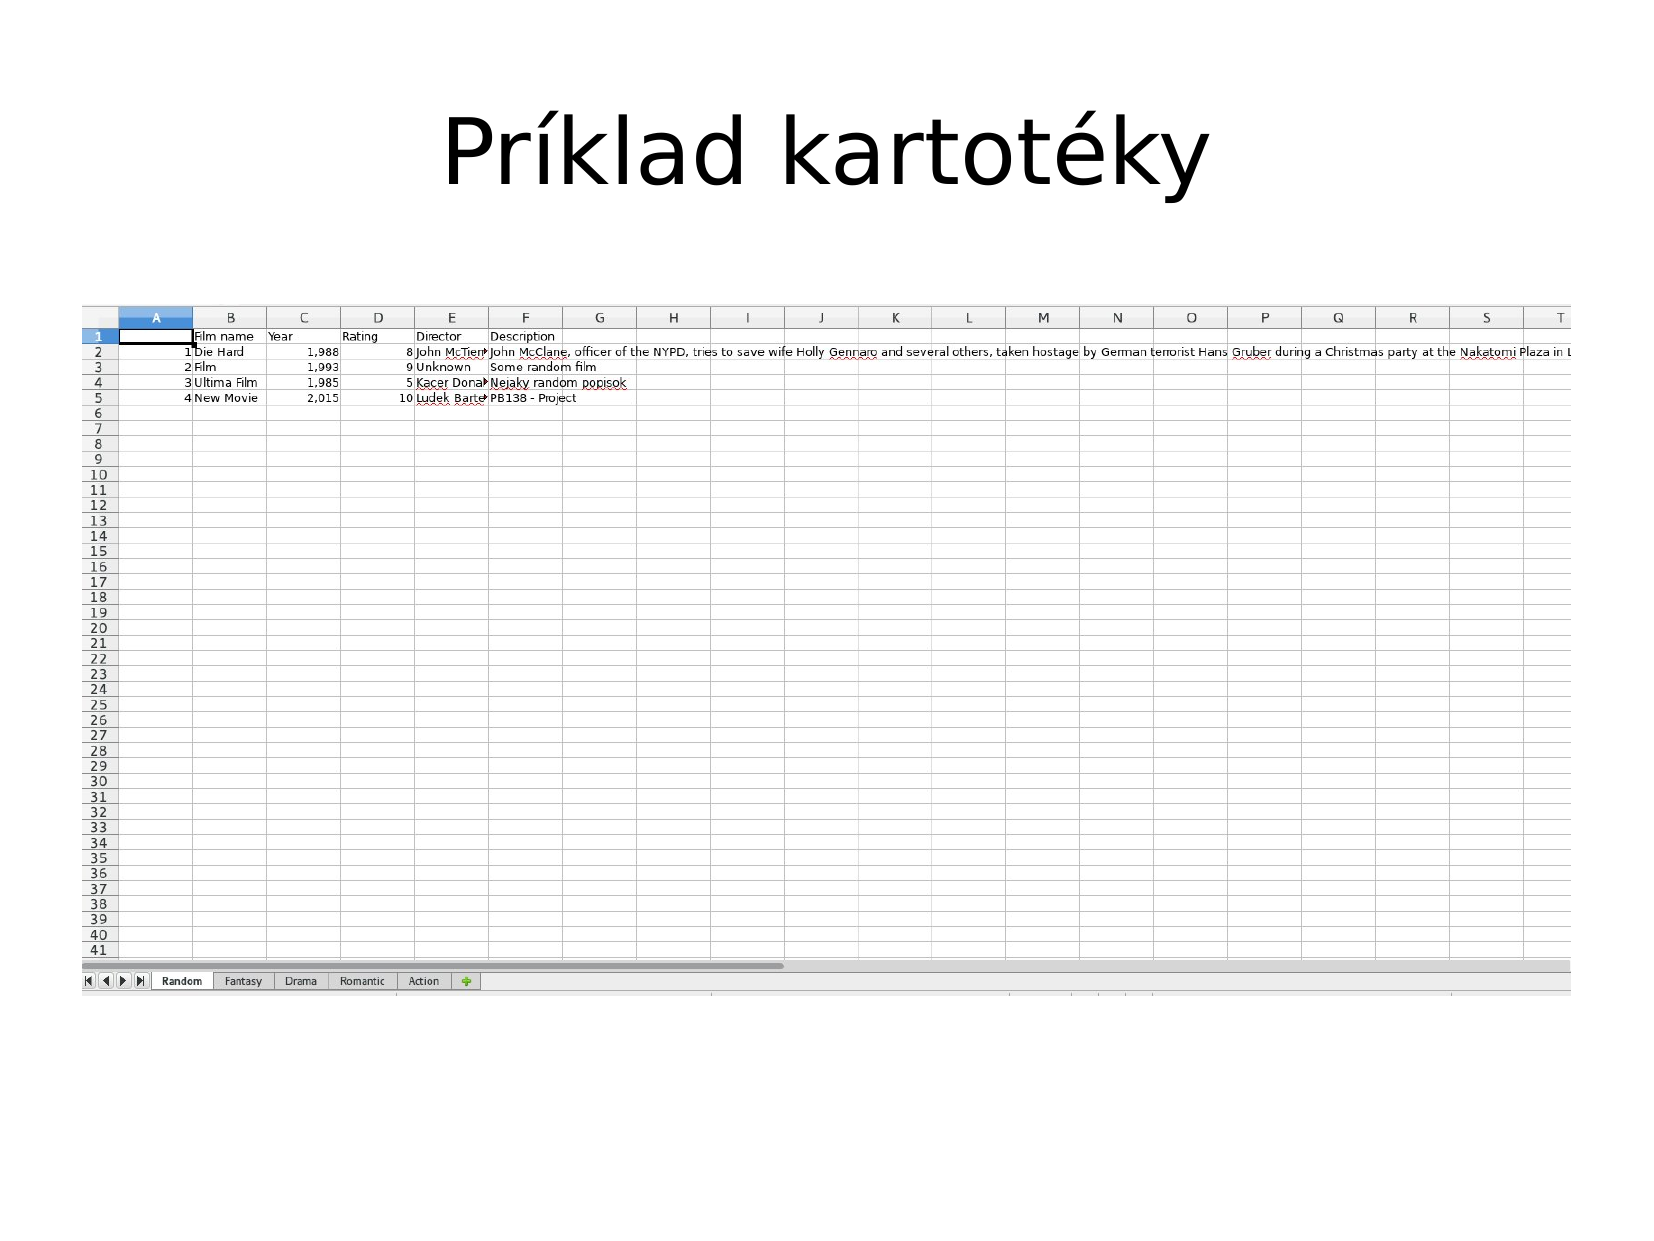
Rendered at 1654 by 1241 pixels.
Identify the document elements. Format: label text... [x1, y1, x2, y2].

title Príklad kartotéky [82, 49, 1571, 257]
picture [82, 304, 1571, 996]
